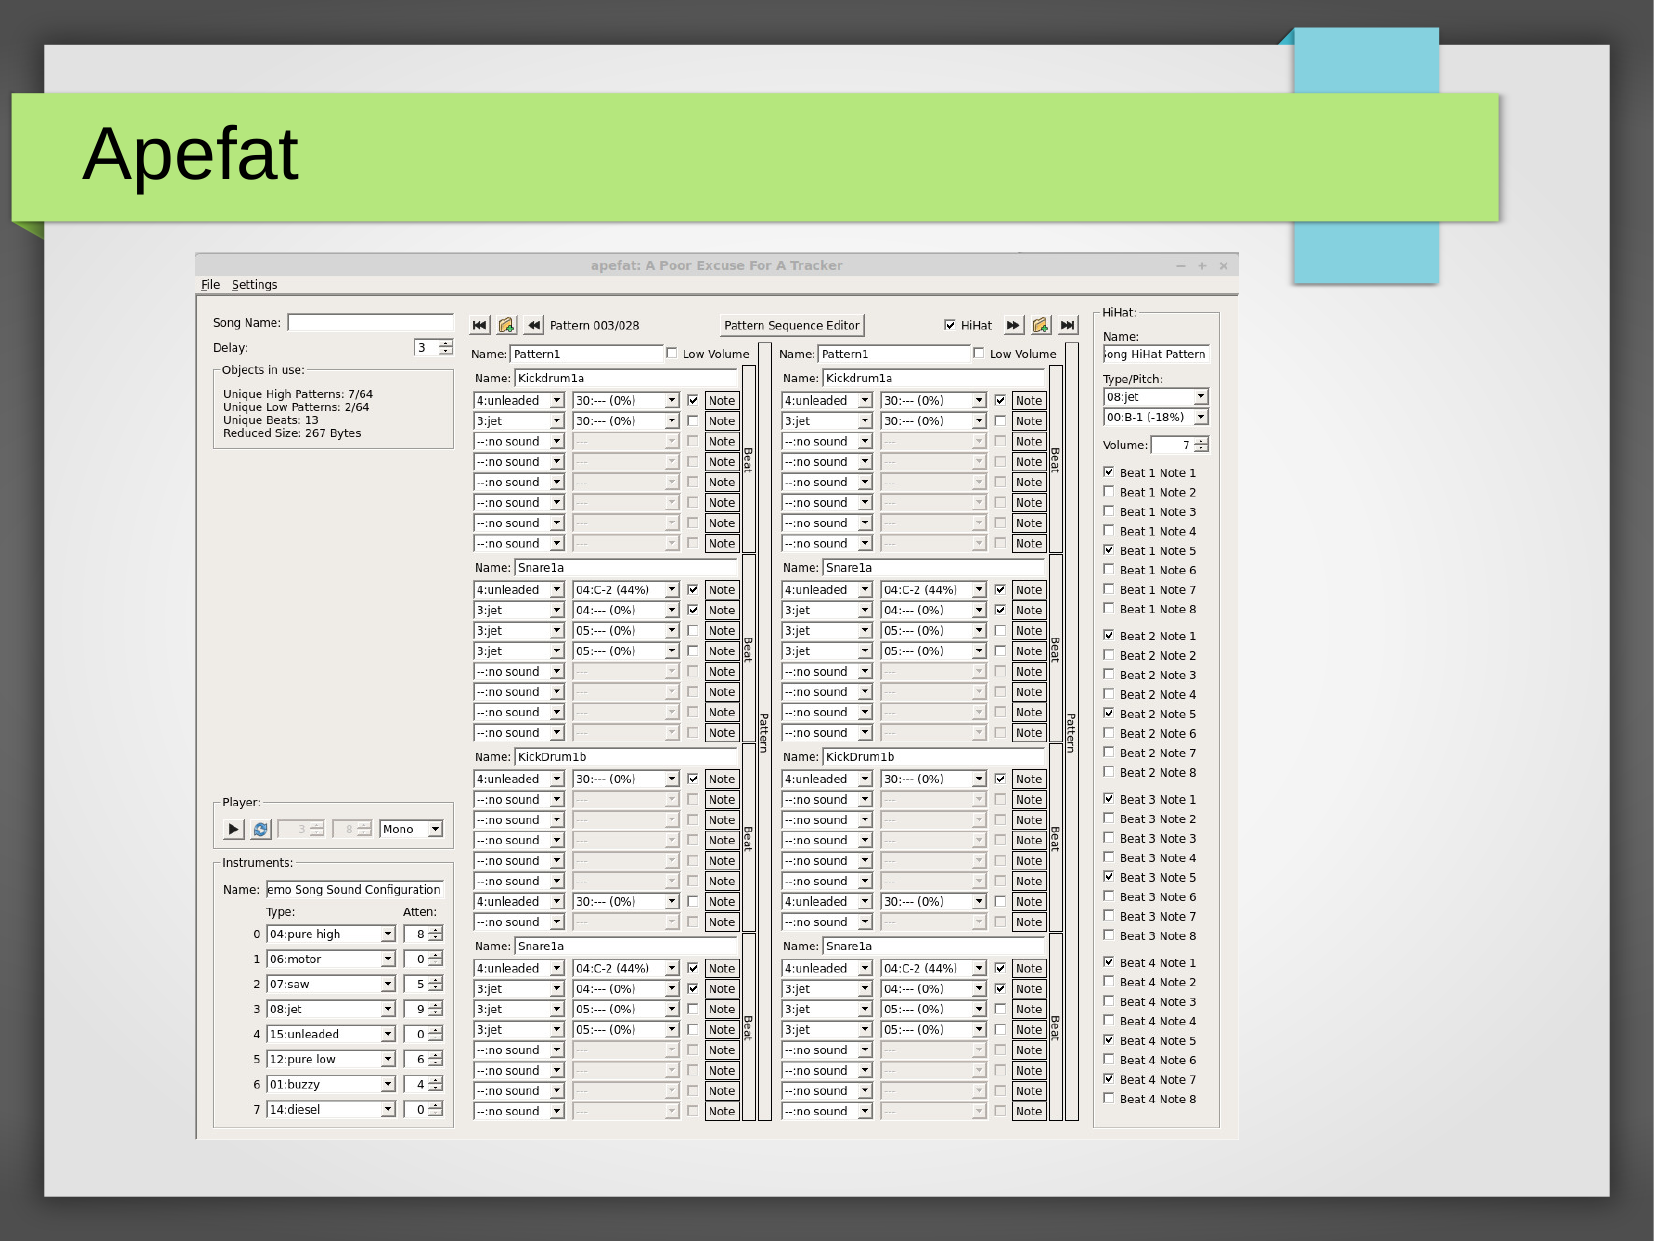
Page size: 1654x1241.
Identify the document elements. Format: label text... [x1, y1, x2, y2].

picture [0, 0, 1654, 1241]
title Apefat [82, 94, 1264, 213]
